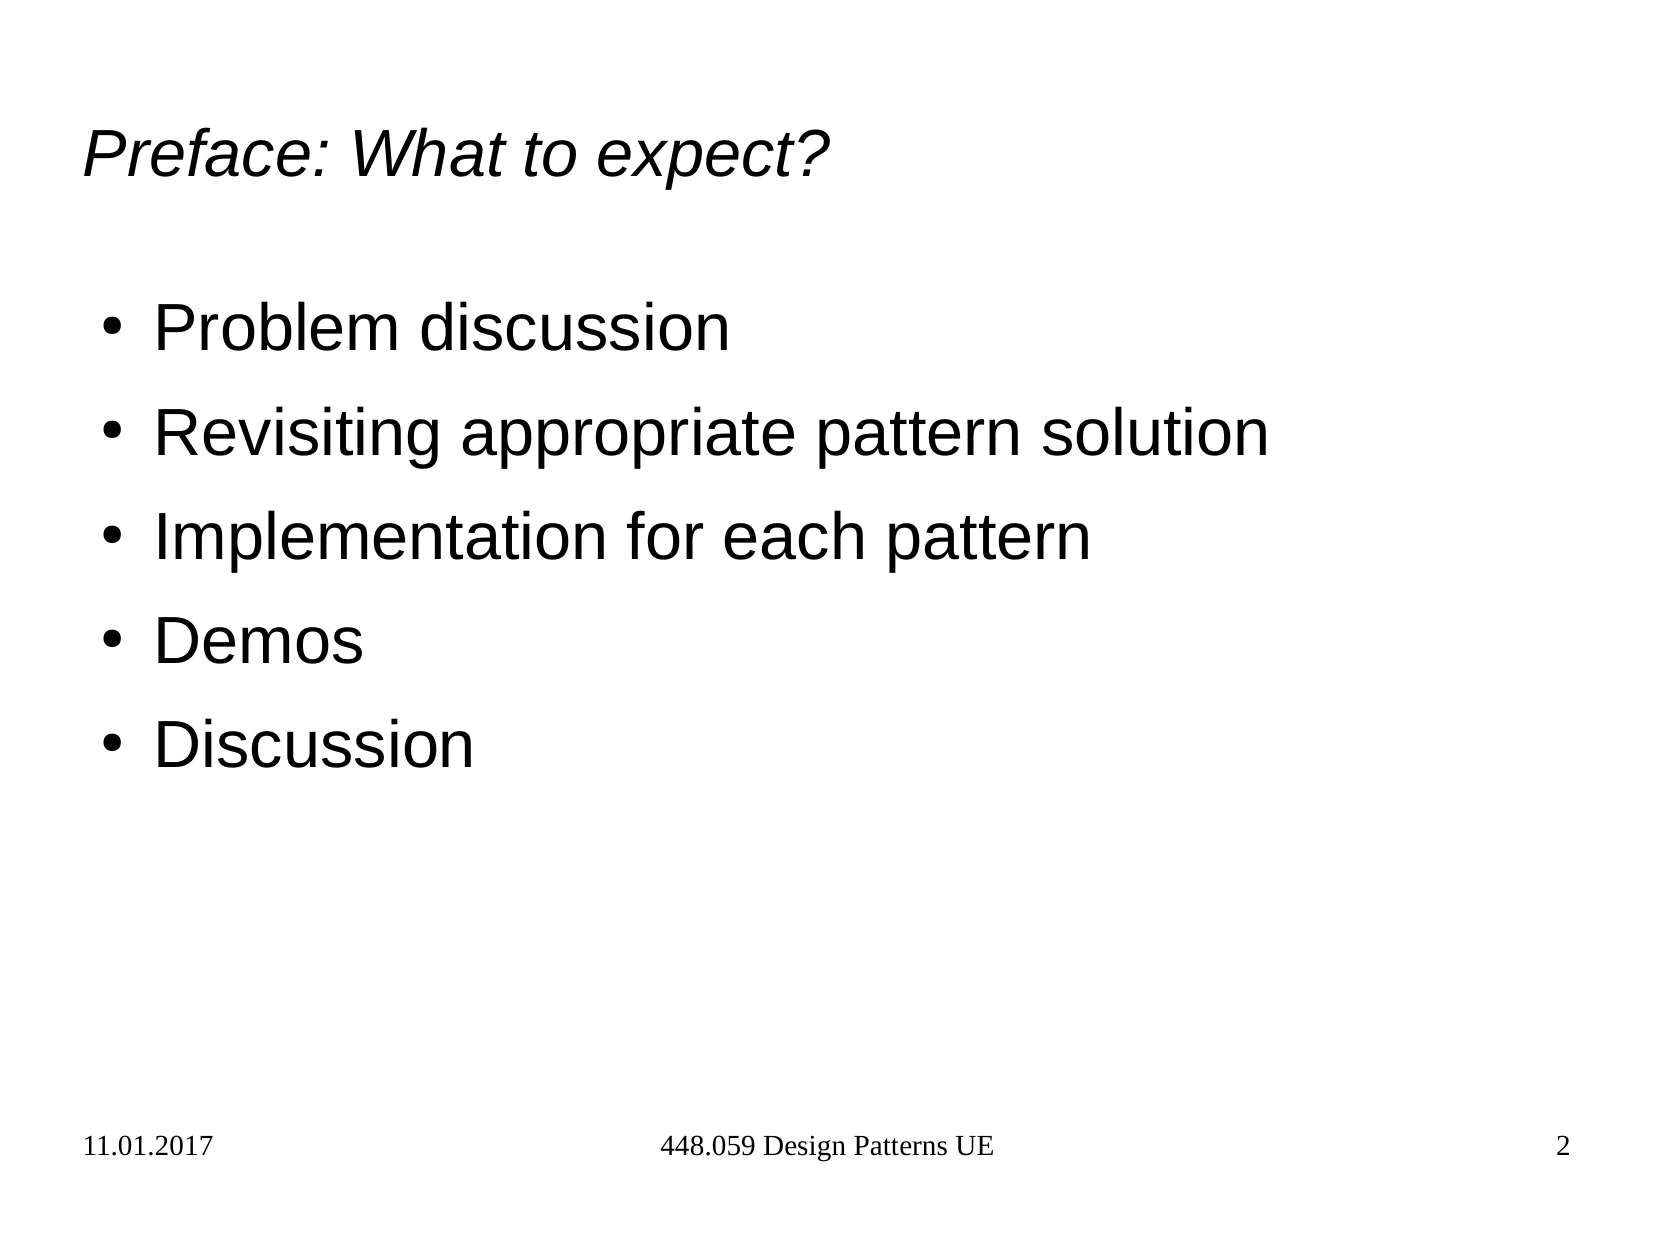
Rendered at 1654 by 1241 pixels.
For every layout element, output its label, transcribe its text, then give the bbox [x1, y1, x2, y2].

title Preface: What to expect? [82, 49, 1571, 257]
list Problem discussion Revisiting appropriate pattern solution Implementation for each pattern Demos Discussion [82, 290, 1571, 1010]
